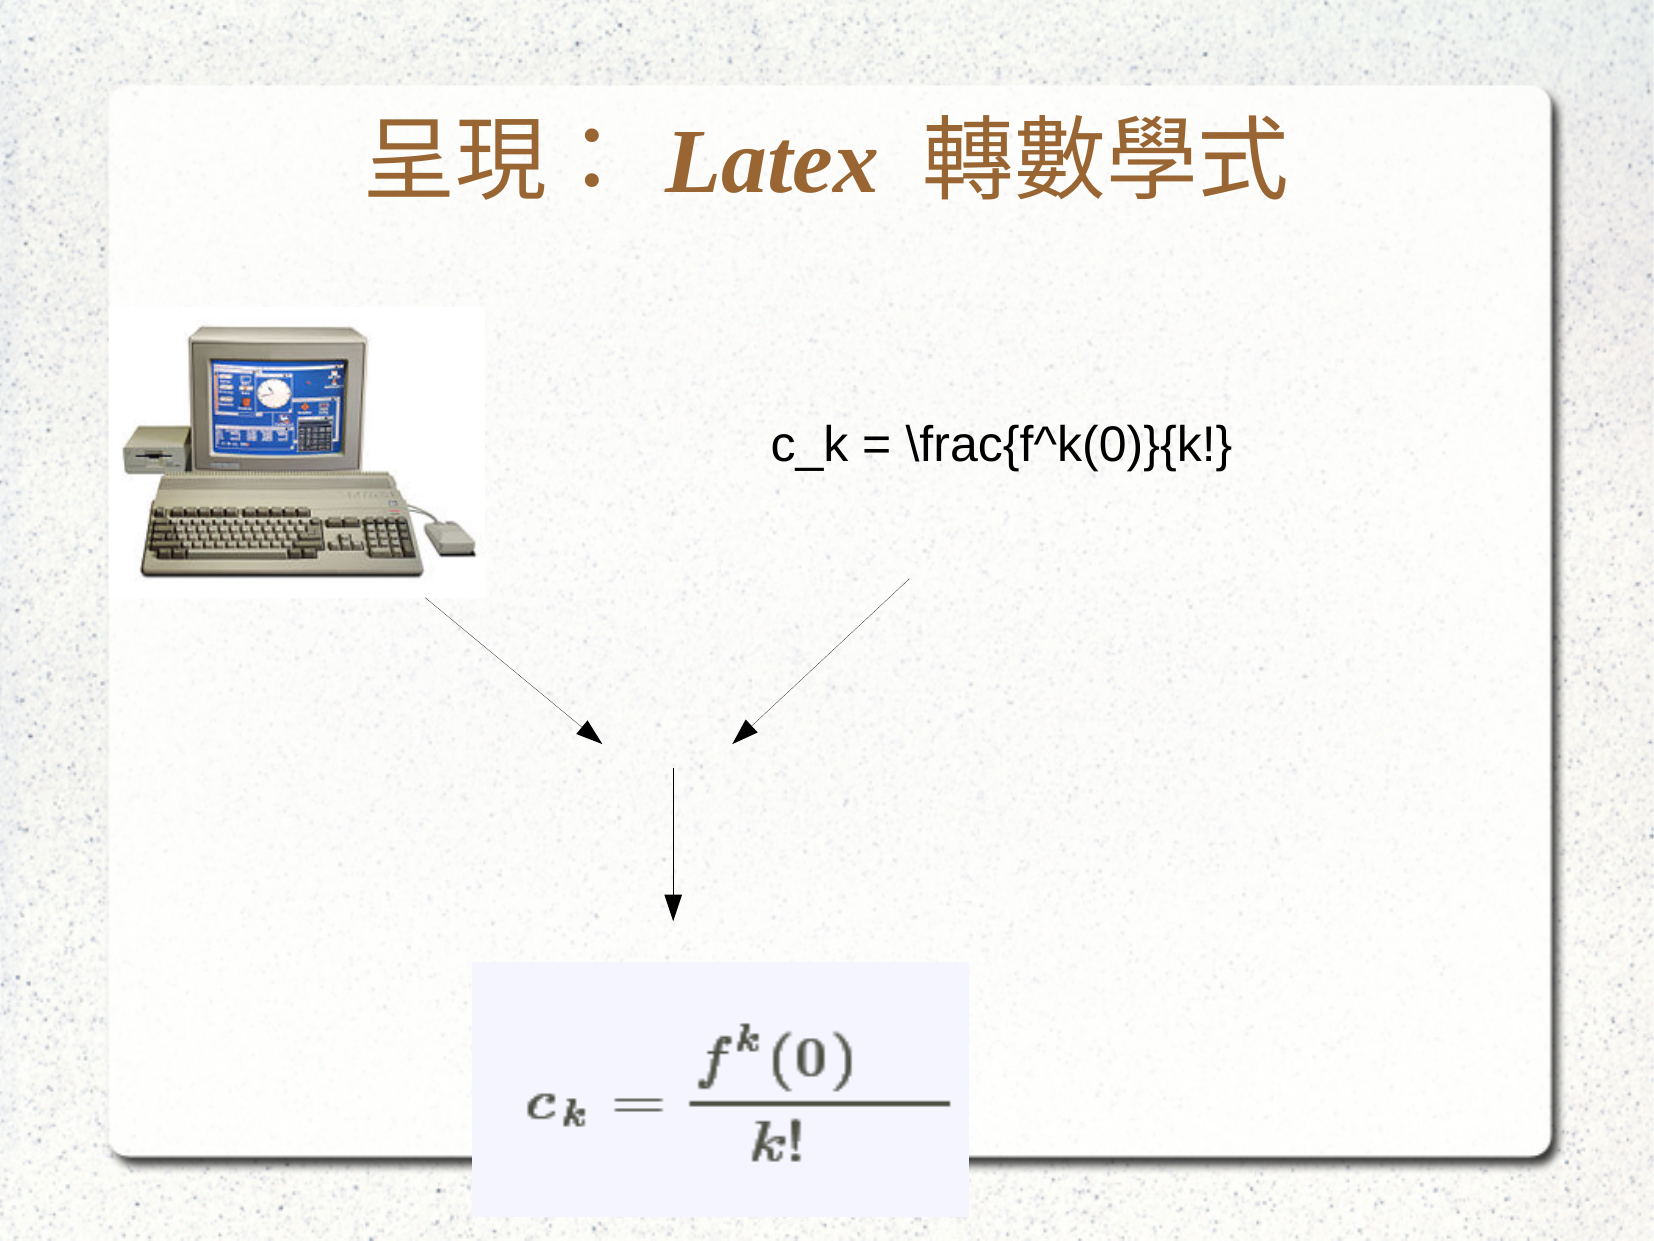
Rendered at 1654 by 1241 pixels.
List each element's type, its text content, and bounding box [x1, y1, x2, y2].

title 呈現：Latex 轉數學式 [82, 49, 1571, 257]
text_box c_k = \frac{f^k(0)}{k!} [755, 408, 1465, 480]
picture [0, 0, 1654, 1241]
